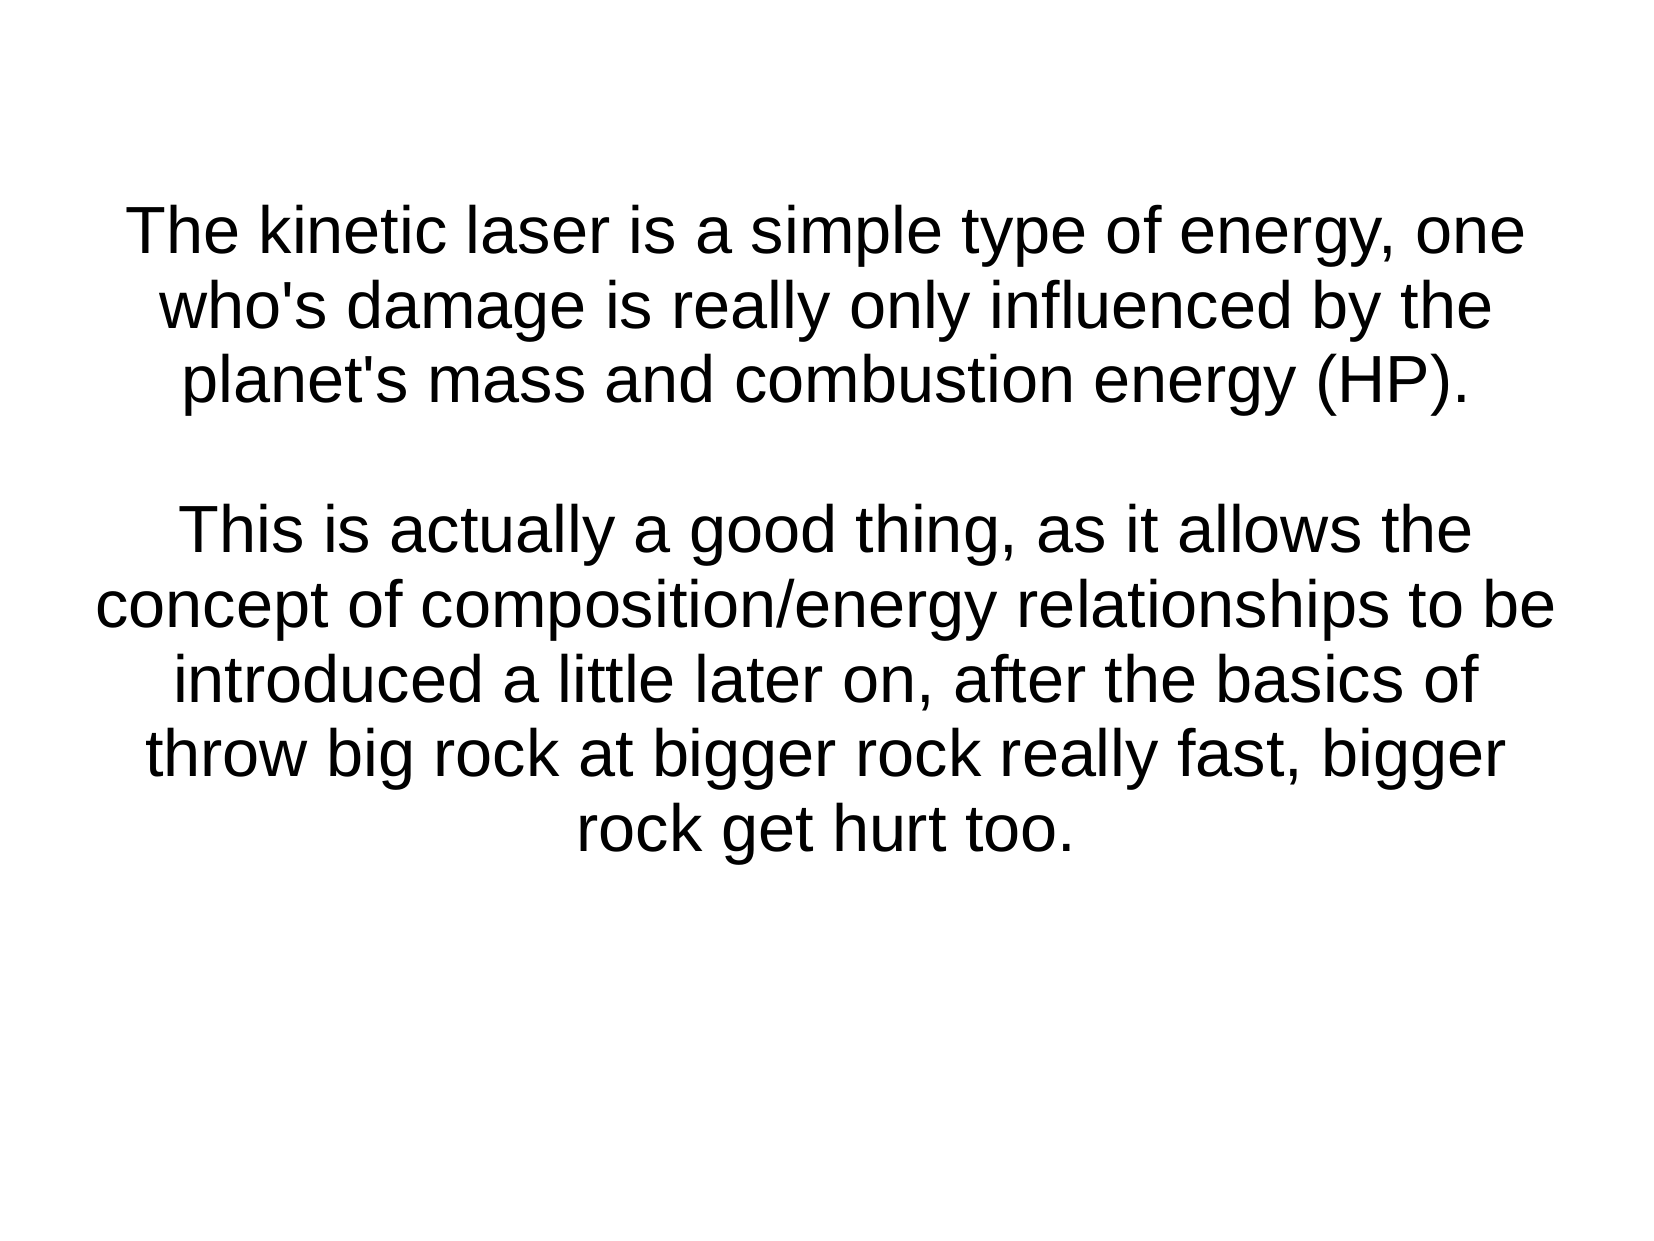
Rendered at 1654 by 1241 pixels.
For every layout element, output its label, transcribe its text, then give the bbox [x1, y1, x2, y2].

subtitle The kinetic laser is a simple type of energy, one who's damage is really only influenced by the planet's mass and combustion energy (HP). This is actually a good thing, as it allows the concept of composition/energy relationships to be introduced a little later on, after the basics of throw big rock at bigger rock really fast, bigger rock get hurt too. [82, 49, 1571, 1010]
